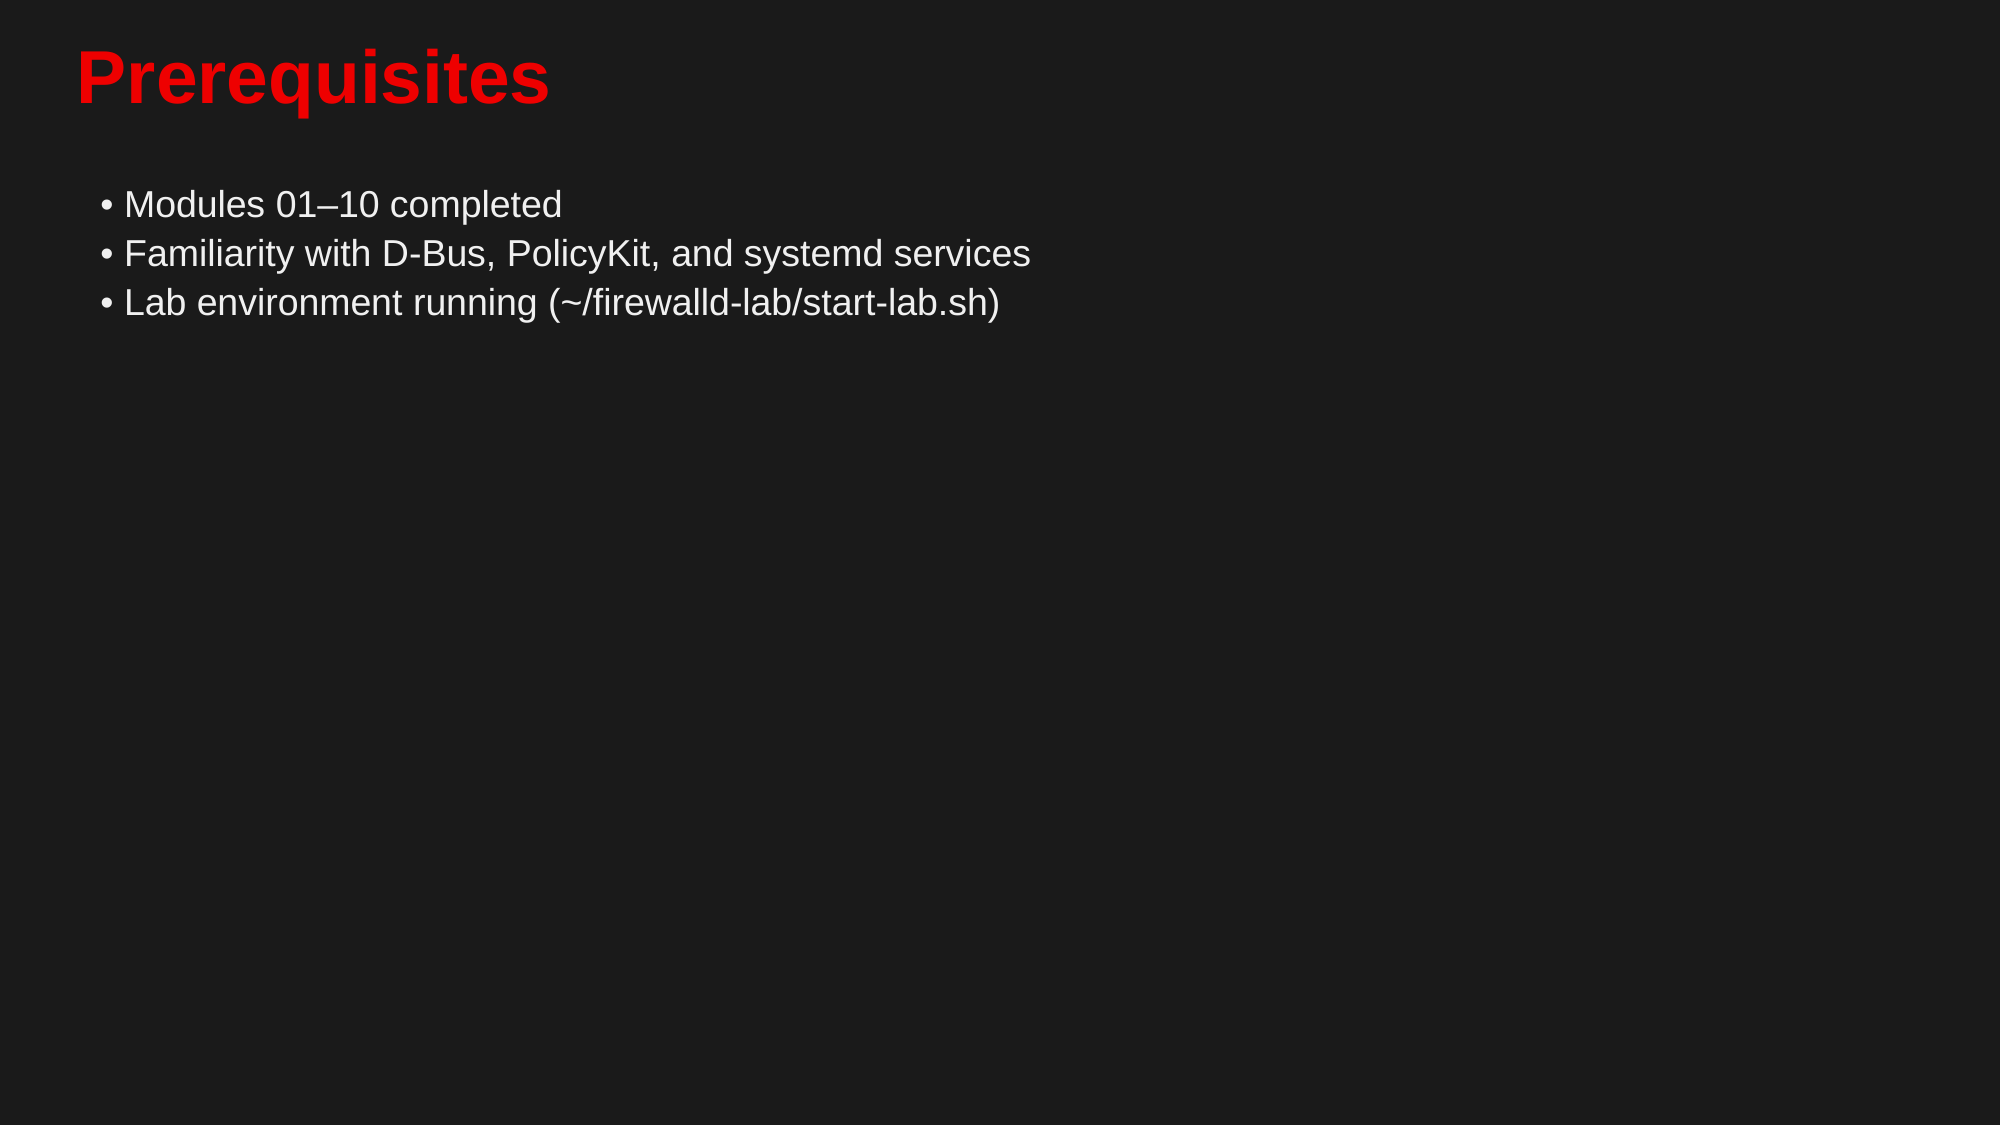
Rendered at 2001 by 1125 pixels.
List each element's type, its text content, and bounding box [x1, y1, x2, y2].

text_box • Modules 01–10 completed • Familiarity with D-Bus, PolicyKit, and systemd services • Lab environment running (~/firewalld-lab/start-lab.sh) [59, 171, 1942, 1087]
text_box Prerequisites [59, 23, 1942, 154]
